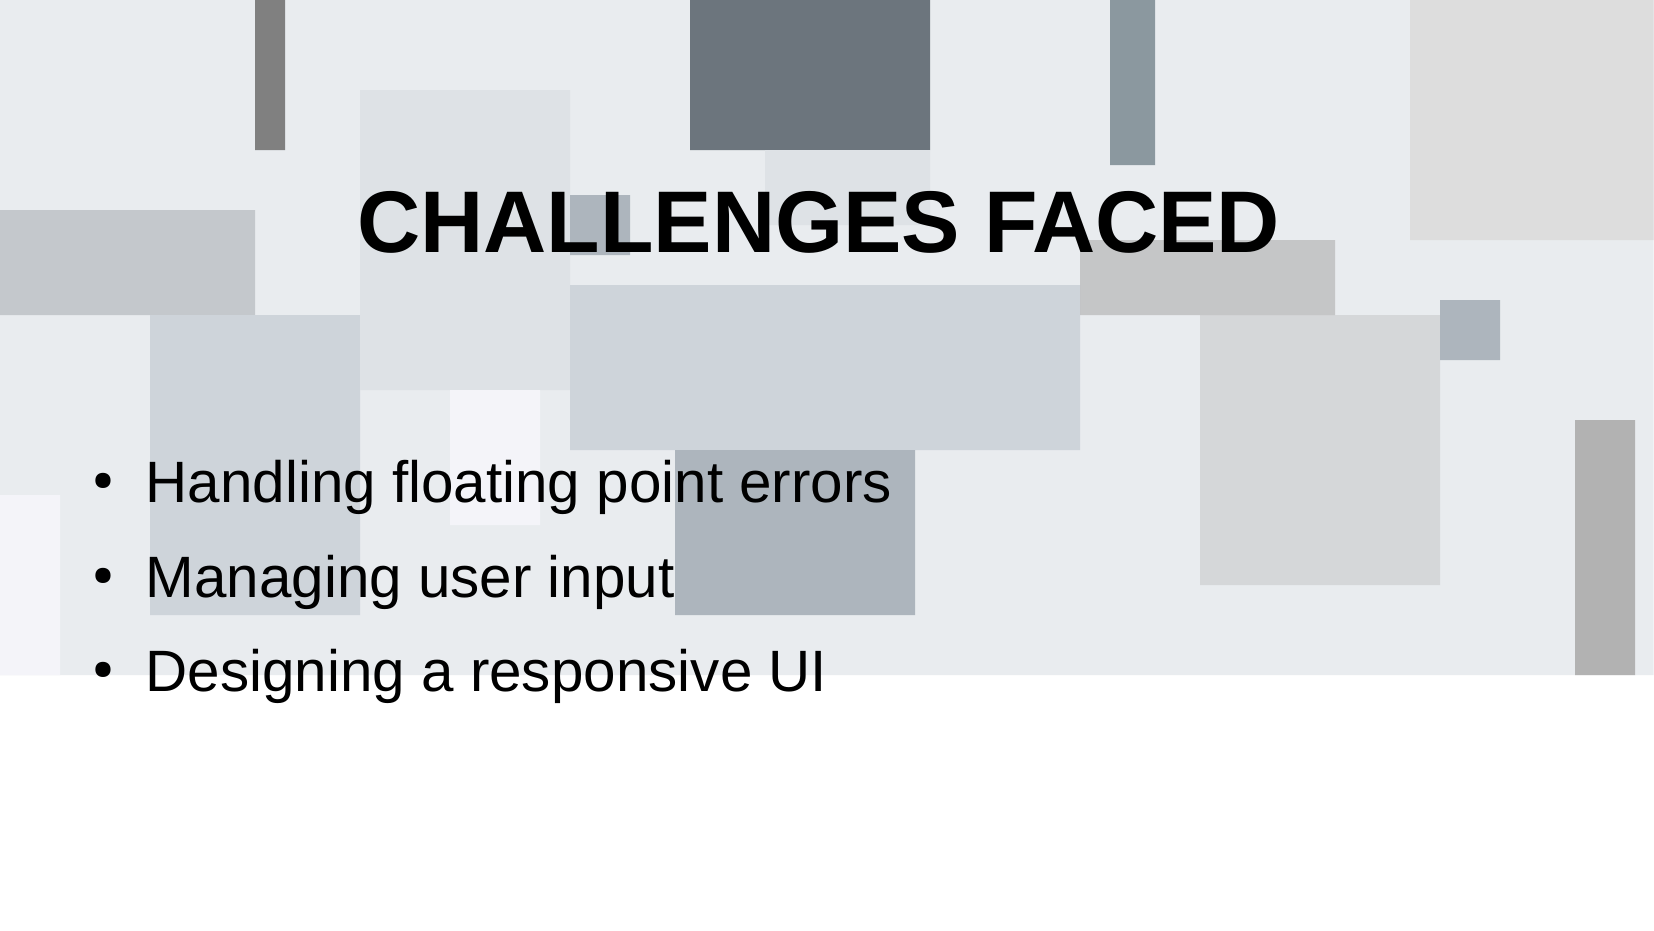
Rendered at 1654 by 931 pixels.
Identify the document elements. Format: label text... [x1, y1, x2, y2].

title CHALLENGES FACED [75, 144, 1564, 301]
list Handling floating point errors Managing user input Designing a responsive UI [75, 450, 1564, 931]
